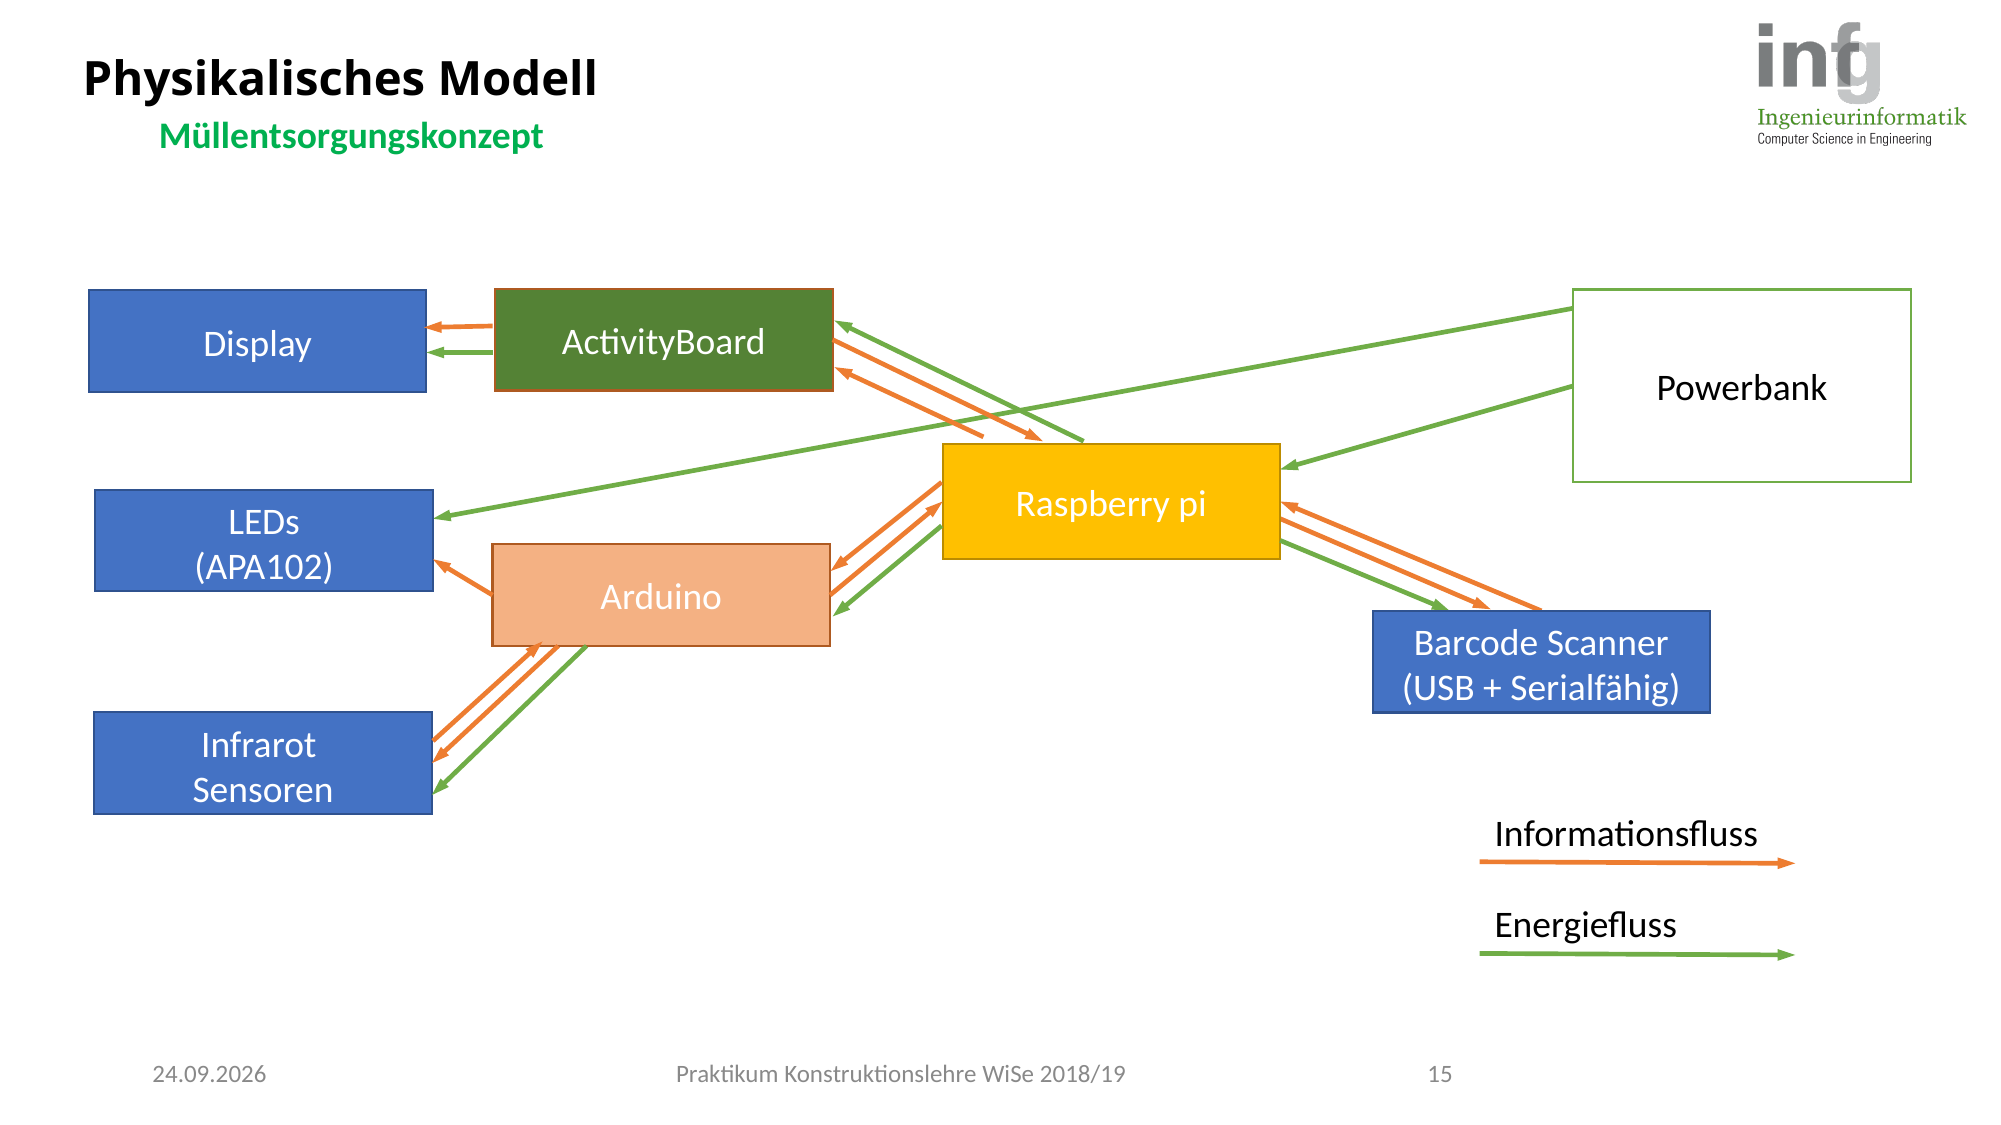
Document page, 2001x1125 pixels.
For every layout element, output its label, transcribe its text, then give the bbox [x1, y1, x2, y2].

text_box Raspberry pi [943, 444, 1280, 559]
text_box Barcode Scanner (USB + Serialfähig) [1373, 611, 1710, 713]
text_box Display [89, 290, 426, 392]
text_box Powerbank [1573, 289, 1911, 482]
text_box Informationsfluss [1479, 801, 1777, 862]
text_box Infrarot Sensoren [94, 712, 432, 814]
text_box Physikalisches Modell [32, 11, 650, 114]
text_box LEDs (APA102) [95, 490, 433, 591]
text_box Praktikum Konstruktionslehre WiSe 2018/19 [403, 1042, 1400, 1103]
text_box Energiefluss [1479, 892, 1695, 954]
text_box 10.01.2019 [137, 1042, 403, 1103]
text_box Müllentsorgungskonzept [143, 103, 562, 165]
text_box Arduino [493, 544, 830, 646]
text_box 15 [1412, 1042, 1863, 1103]
text_box ActivityBoard [495, 289, 833, 391]
